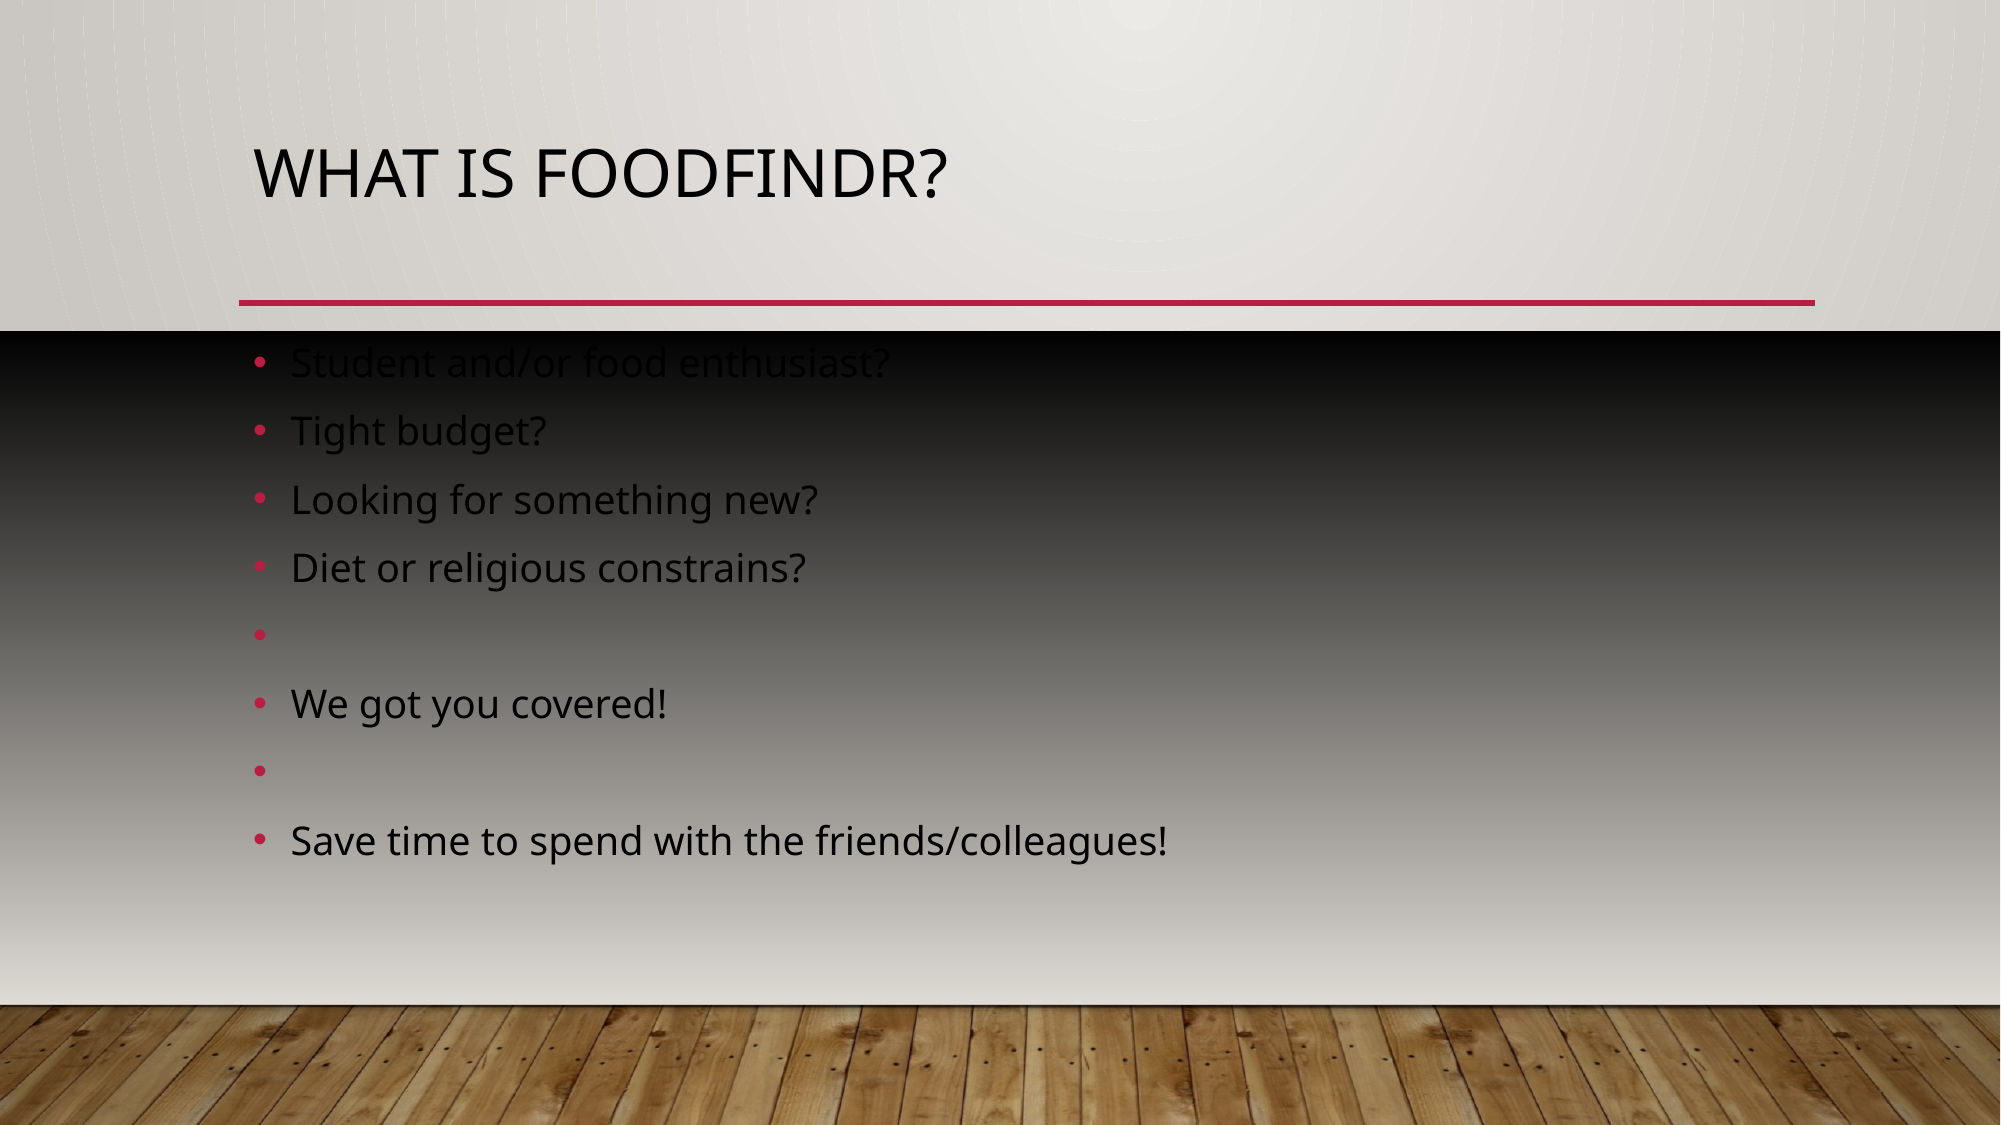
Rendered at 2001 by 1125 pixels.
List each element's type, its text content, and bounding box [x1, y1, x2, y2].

list Student and/or food enthusiast? Tight budget? Looking for something new? Diet or religious constrains? We got you covered! Save time to spend with the friends/colleagues! [238, 330, 1814, 897]
title What is FoodFindR? [238, 131, 1814, 305]
